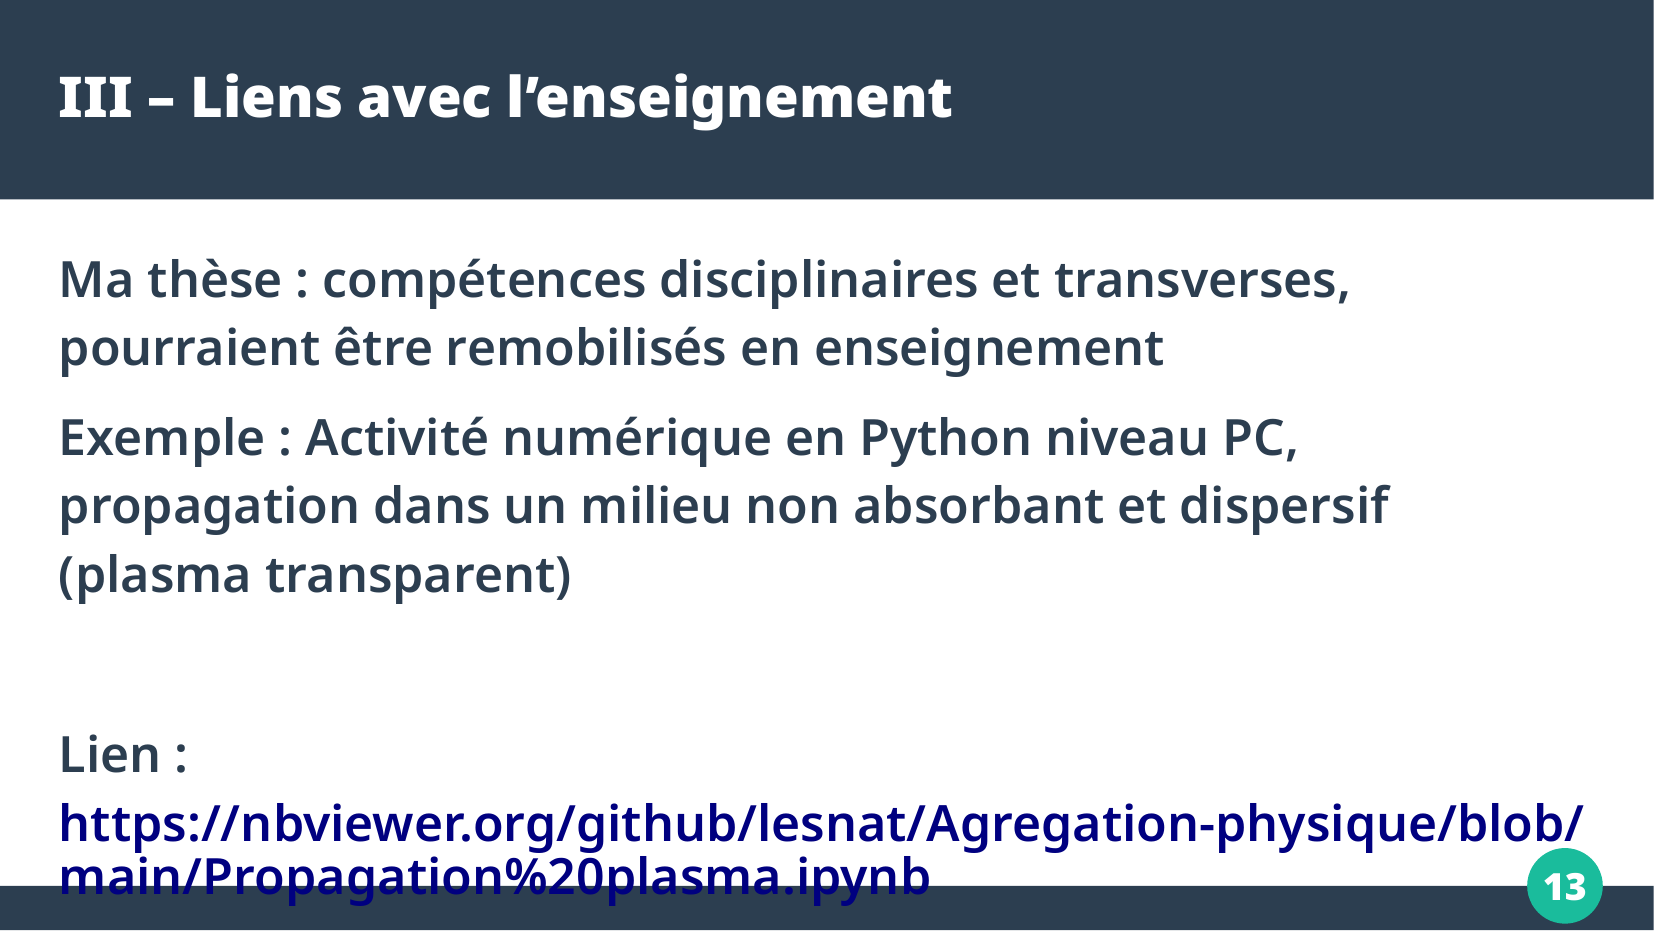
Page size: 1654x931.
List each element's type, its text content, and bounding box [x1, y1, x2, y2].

title III – Liens avec l’enseignement [59, 37, 1595, 155]
list Ma thèse : compétences disciplinaires et transverses, pourraient être remobilisés en enseignement Exemple : Activité numérique en Python niveau PC, propagation dans un milieu non absorbant et dispersif (plasma transparent) Lien : https://nbviewer.org/github/lesnat/Agregation-physique/blob/main/Propagation%20plasma.ipynb [59, 243, 1595, 864]
